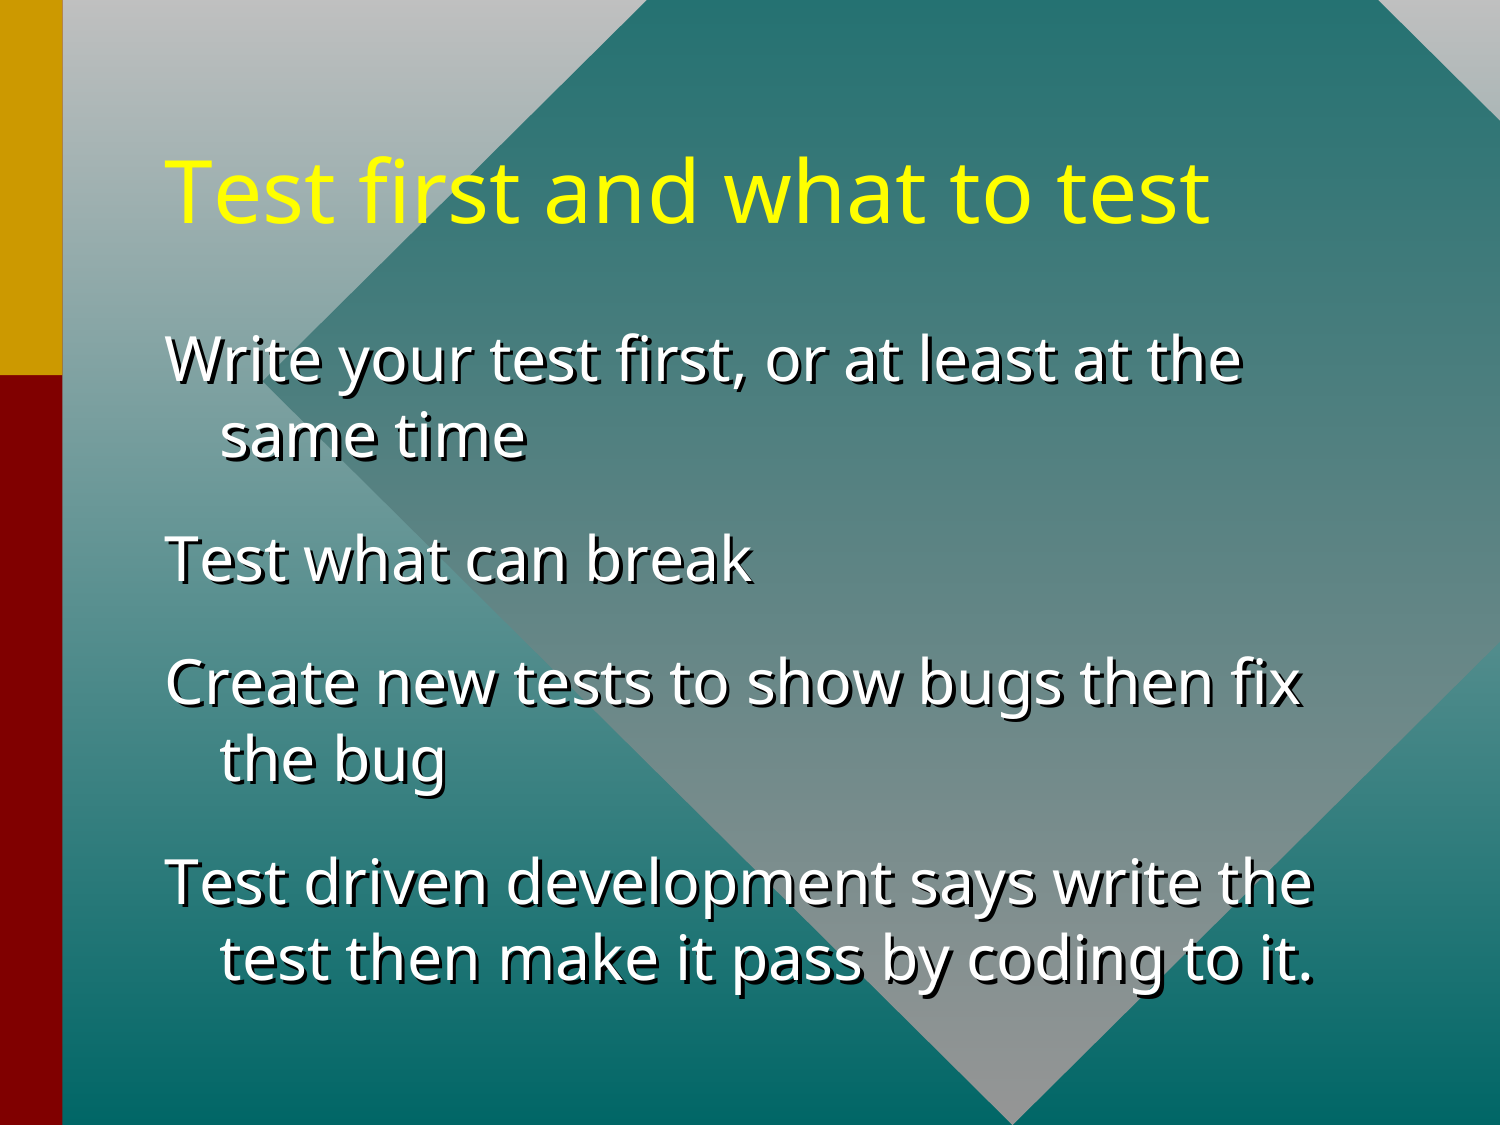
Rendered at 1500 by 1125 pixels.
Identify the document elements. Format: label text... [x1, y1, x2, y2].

list Write your test first, or at least at the same time Test what can break Create new tests to show bugs then fix the bug Test driven development says write the test then make it pass by coding to it. [149, 312, 1388, 976]
title Test first and what to test [150, 99, 1351, 288]
